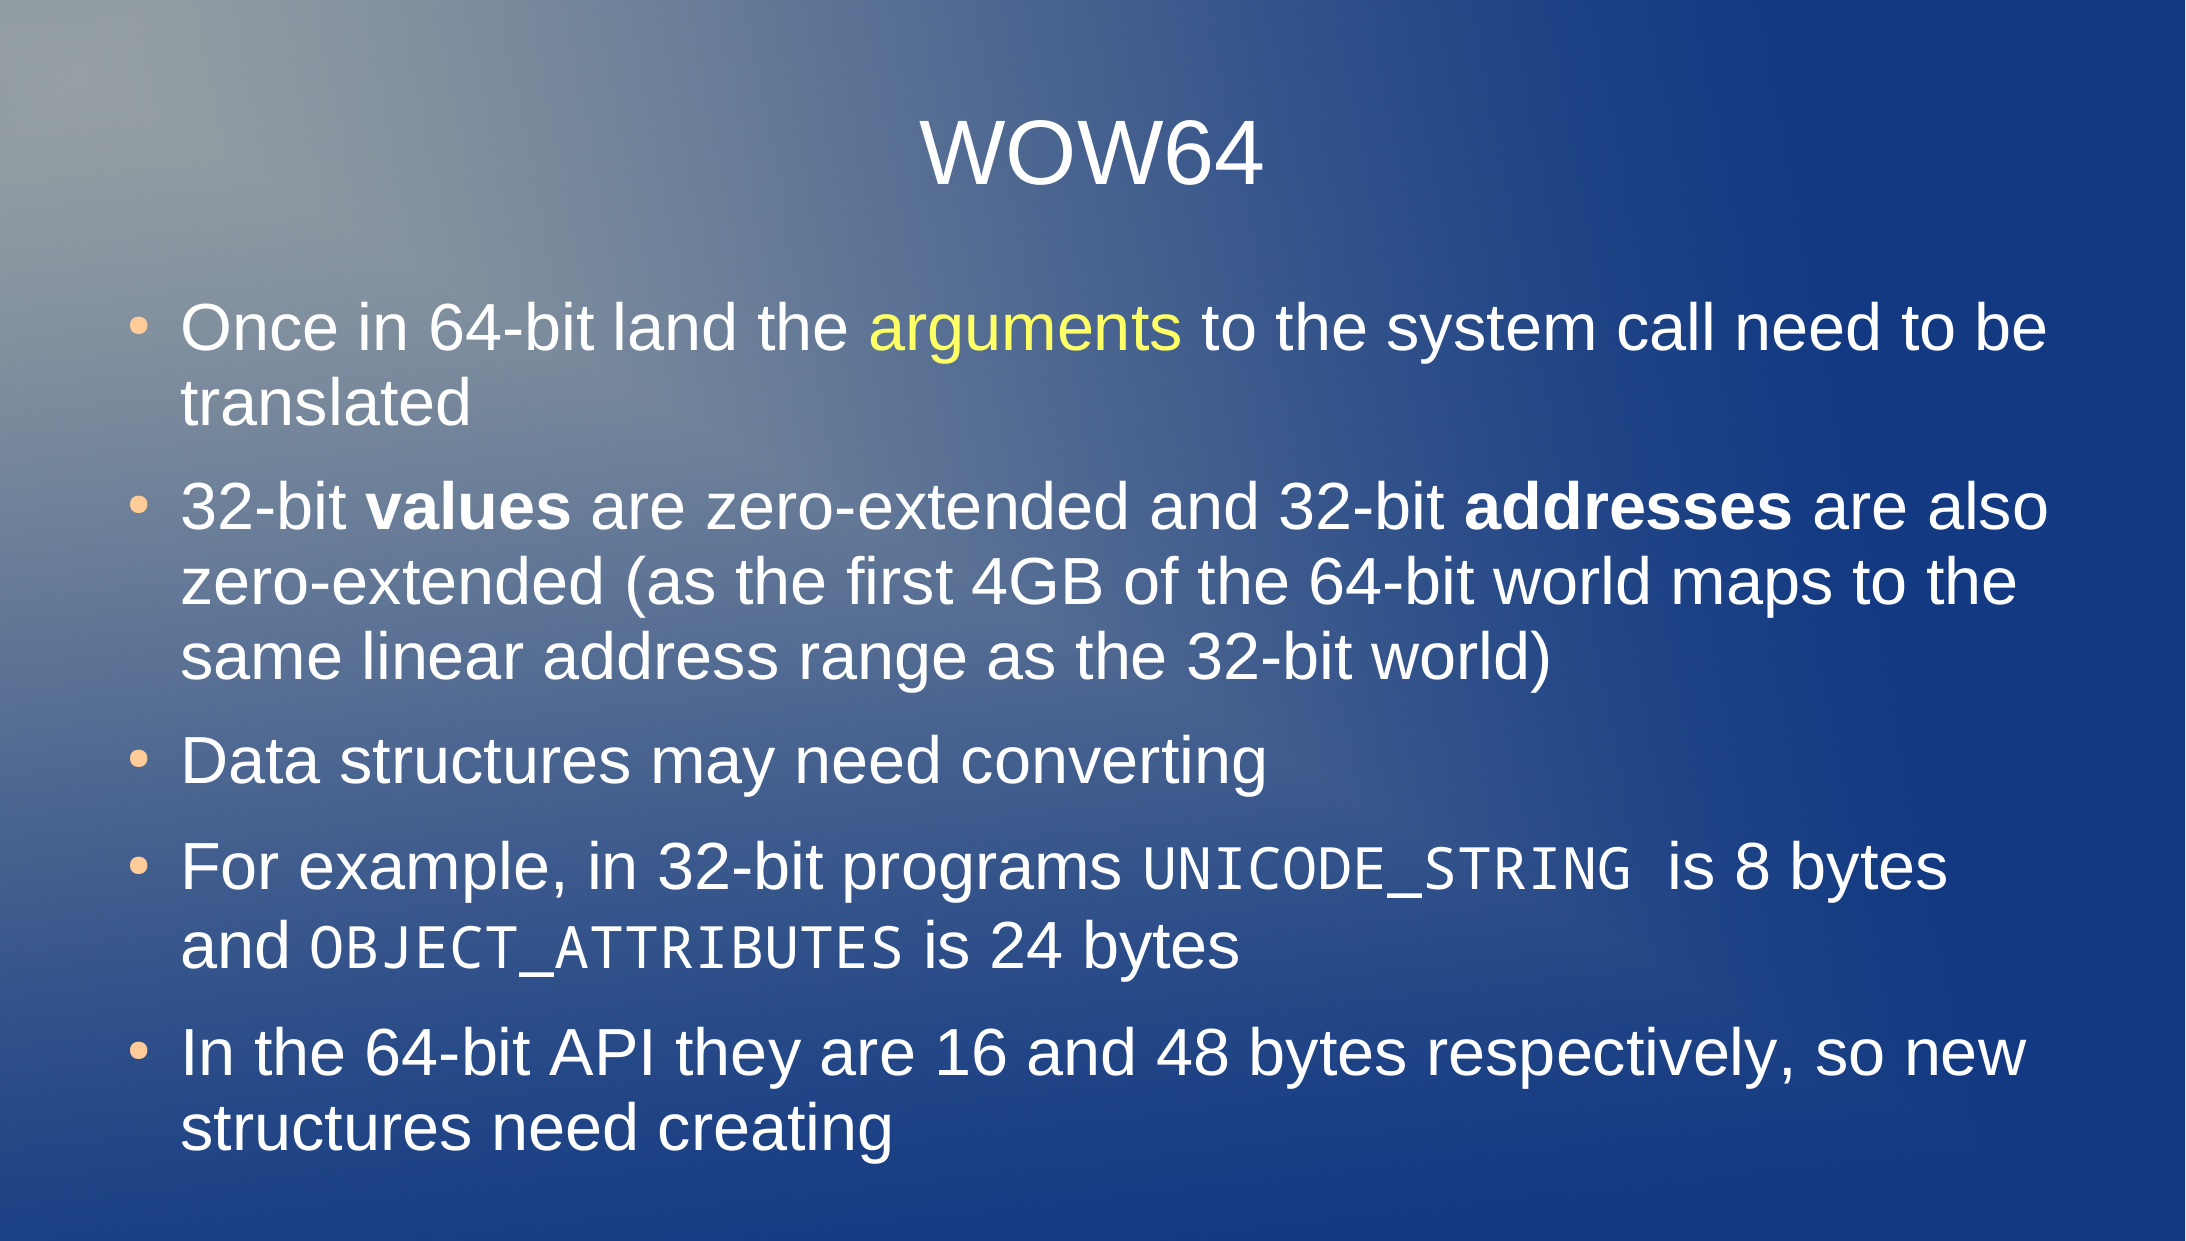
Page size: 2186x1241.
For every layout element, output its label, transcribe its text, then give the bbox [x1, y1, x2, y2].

title WOW64 [109, 49, 2076, 257]
picture [0, 0, 2186, 1241]
list Once in 64-bit land the arguments to the system call need to be translated 32-bit values are zero-extended and 32-bit addresses are also zero-extended (as the first 4GB of the 64-bit world maps to the same linear address range as the 32-bit world) Data structures may need converting For example, in 32-bit programs UNICODE_STRING is 8 bytes and OBJECT_ATTRIBUTES is 24 bytes In the 64-bit API they are 16 and 48 bytes respectively, so new structures need creating [109, 290, 2076, 1232]
